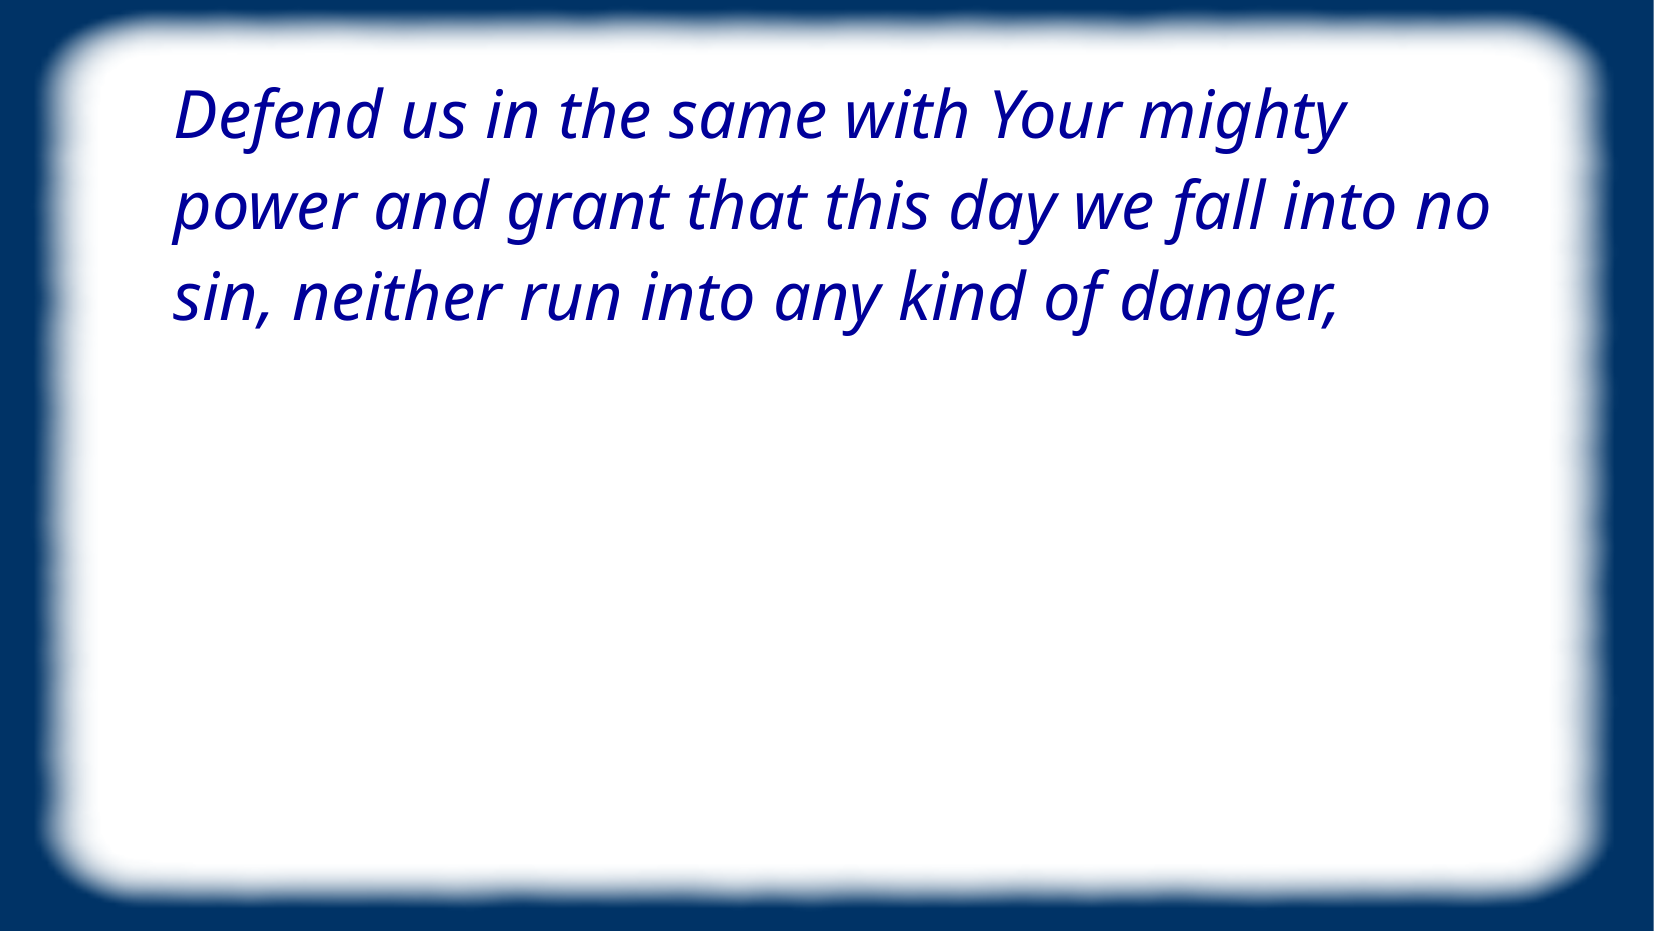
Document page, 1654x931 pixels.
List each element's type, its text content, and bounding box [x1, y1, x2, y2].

text_box Defend us in the same with Your mighty power and grant that this day we fall into no sin, neither run into any kind of danger, [90, 60, 1546, 342]
picture [0, 0, 1654, 931]
